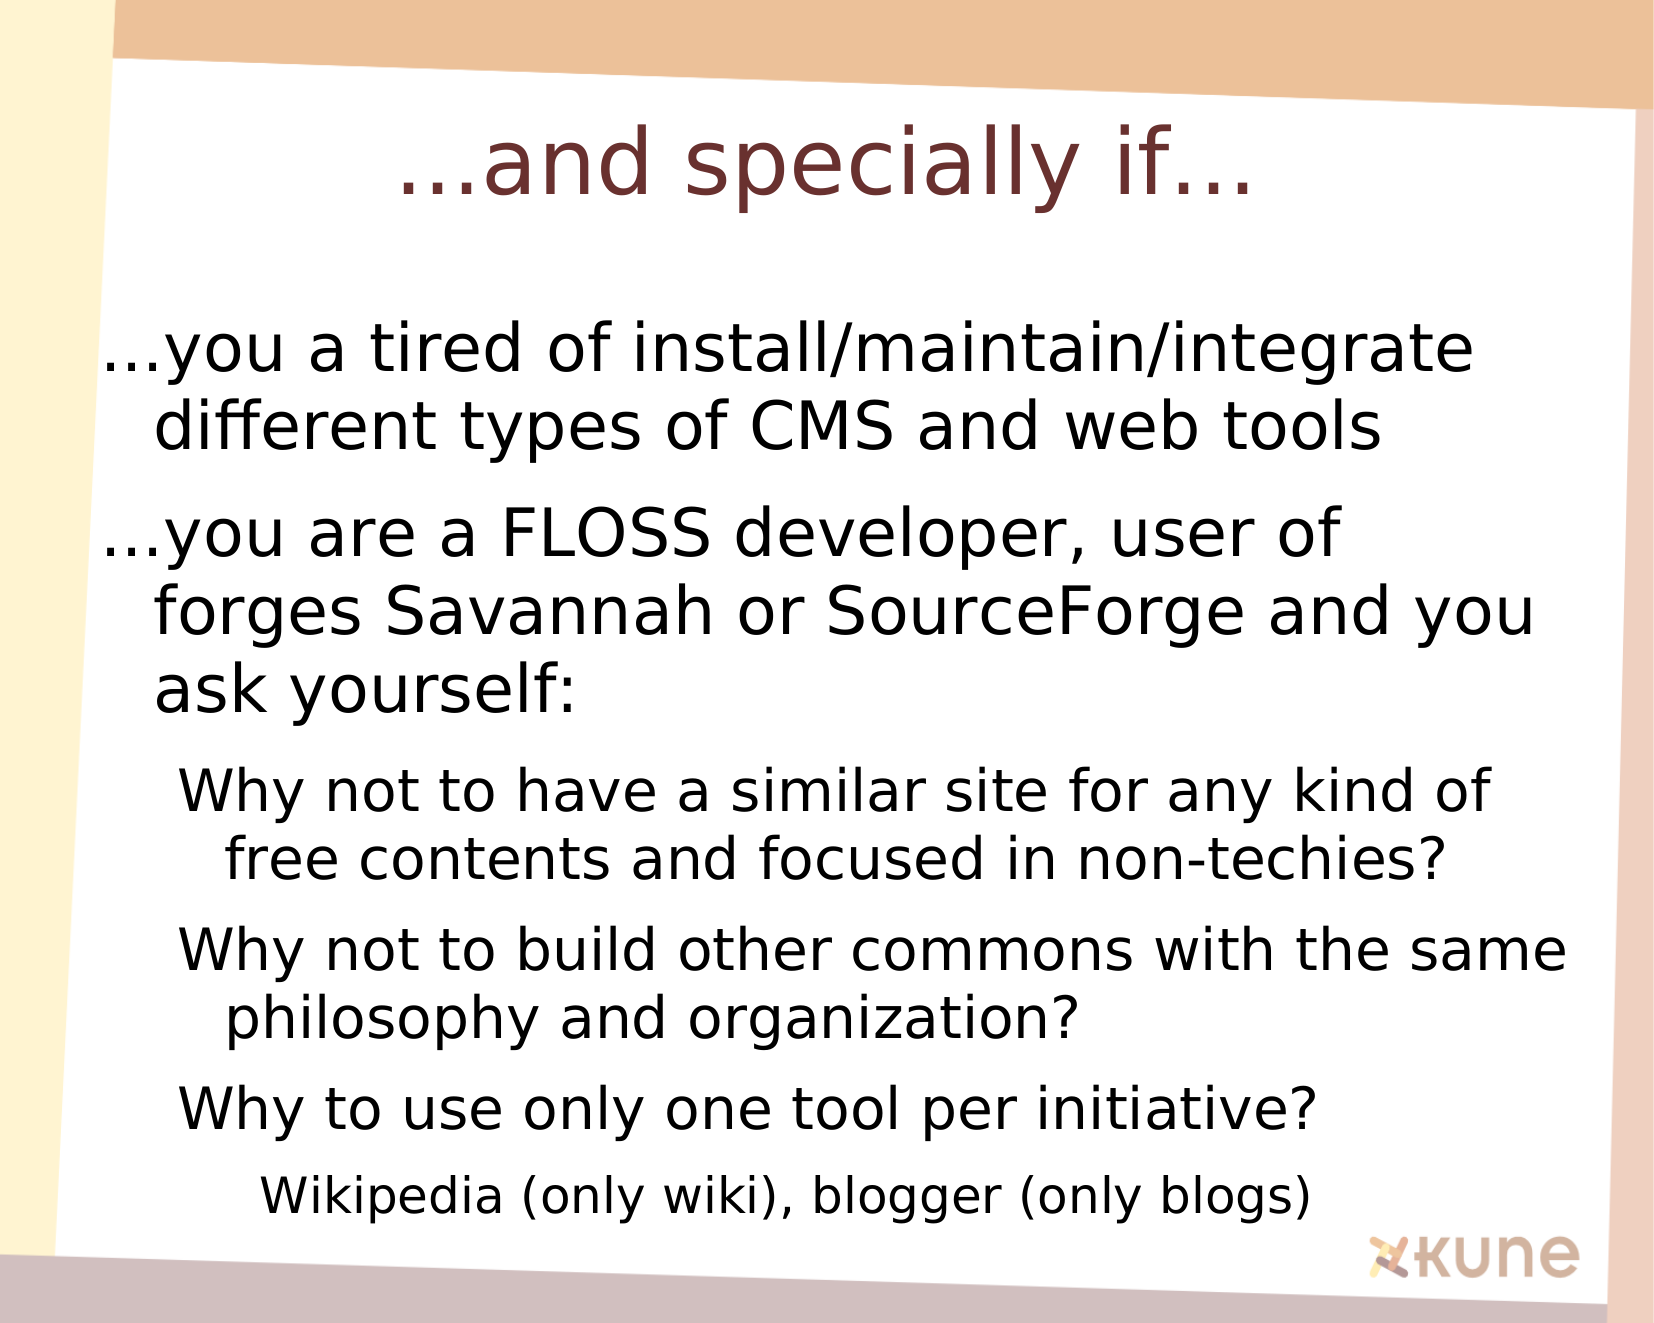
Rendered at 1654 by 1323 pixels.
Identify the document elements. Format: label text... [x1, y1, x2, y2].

list ...you a tired of install/maintain/integrate different types of CMS and web tools ...you are a FLOSS developer, user of forges Savannah or SourceForge and you ask yourself: Why not to have a similar site for any kind of free contents and focused in non-techies? Why not to build other commons with the same philosophy and organization? Why to use only one tool per initiative? Wikipedia (only wiki), blogger (only blogs) [82, 309, 1571, 1287]
title ...and specially if... [82, 52, 1571, 274]
picture [0, 0, 1654, 1323]
